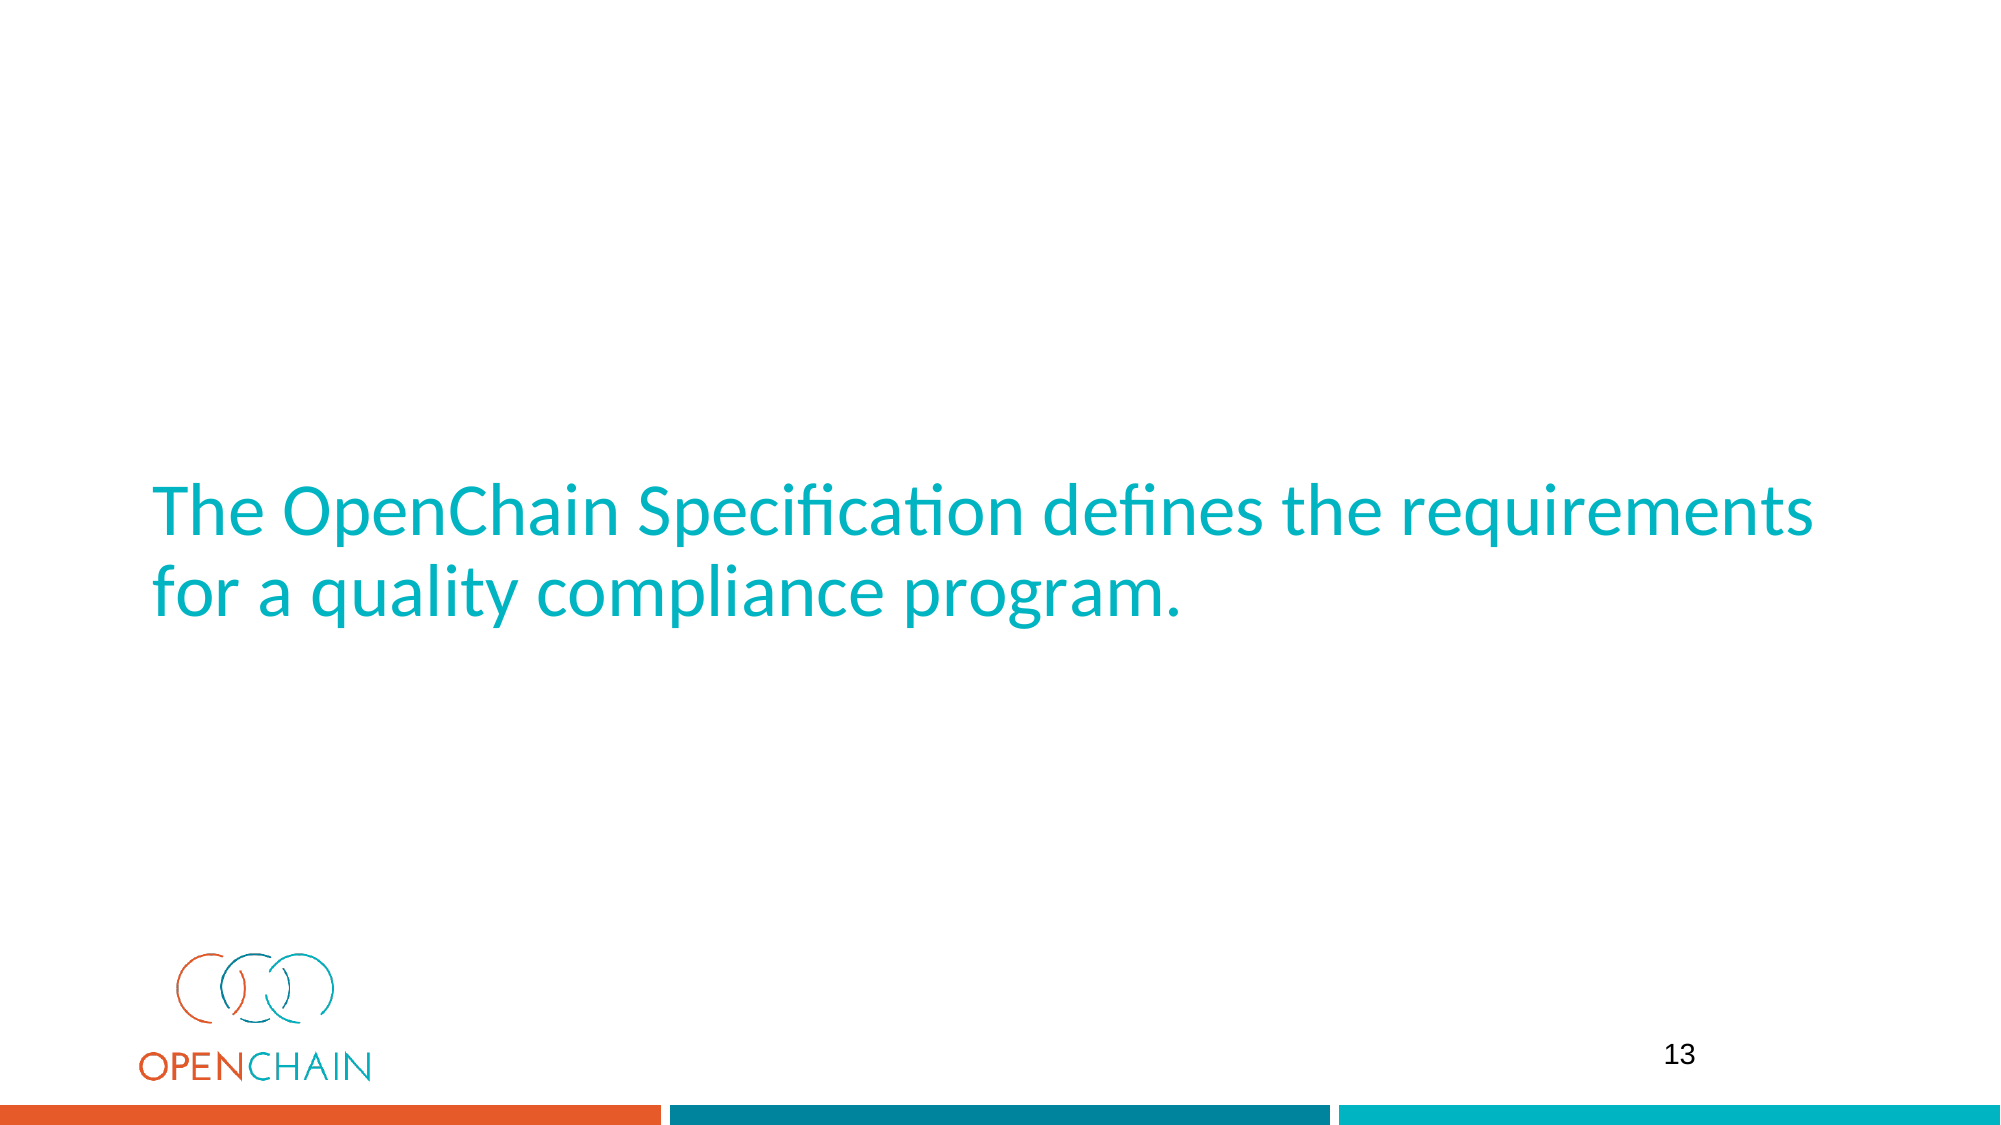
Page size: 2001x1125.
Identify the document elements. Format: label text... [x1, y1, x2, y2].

title The OpenChain Specification defines the requirements for a quality compliance program. [137, 376, 1863, 727]
text_box 23 [1648, 1022, 1863, 1083]
